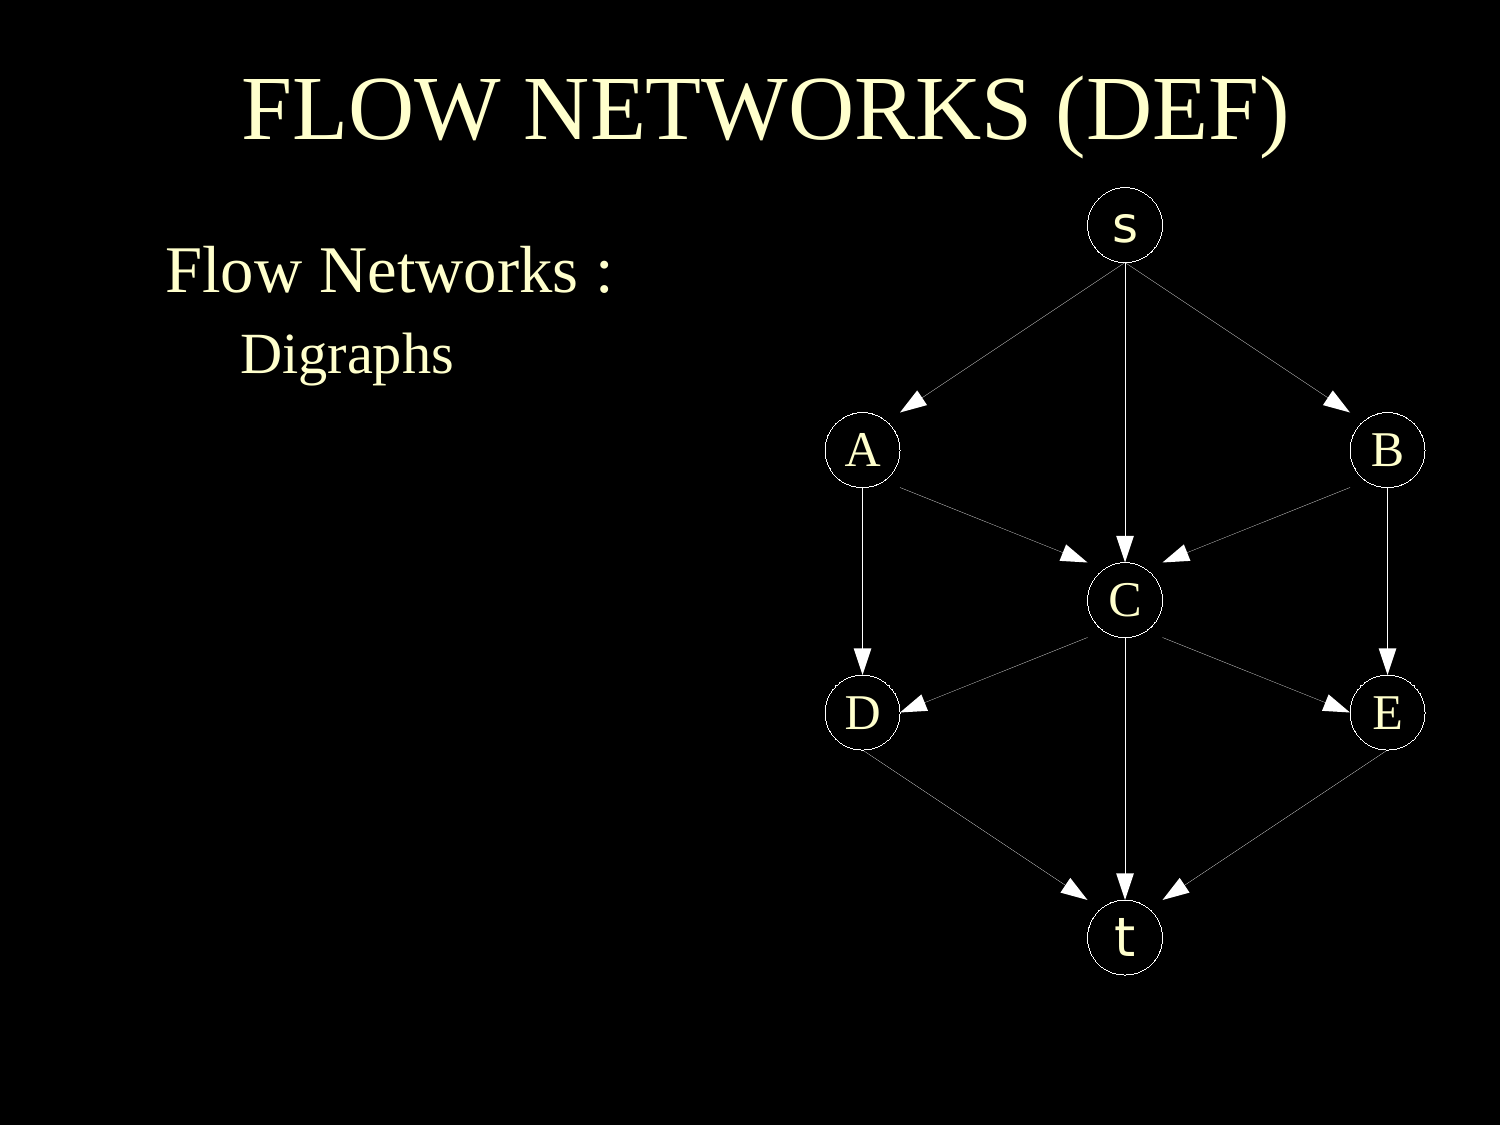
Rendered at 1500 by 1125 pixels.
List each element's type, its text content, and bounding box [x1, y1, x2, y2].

text_box B [1350, 412, 1426, 488]
text_box D [825, 675, 901, 751]
text_box C [1087, 562, 1163, 638]
title FLOW NETWORKS (DEF) [37, 50, 1496, 167]
text_box A [825, 412, 901, 488]
text_box t [1087, 900, 1163, 976]
text_box E [1350, 675, 1426, 751]
list Flow Networks : Digraphs [150, 224, 788, 1083]
text_box s [1087, 187, 1163, 263]
